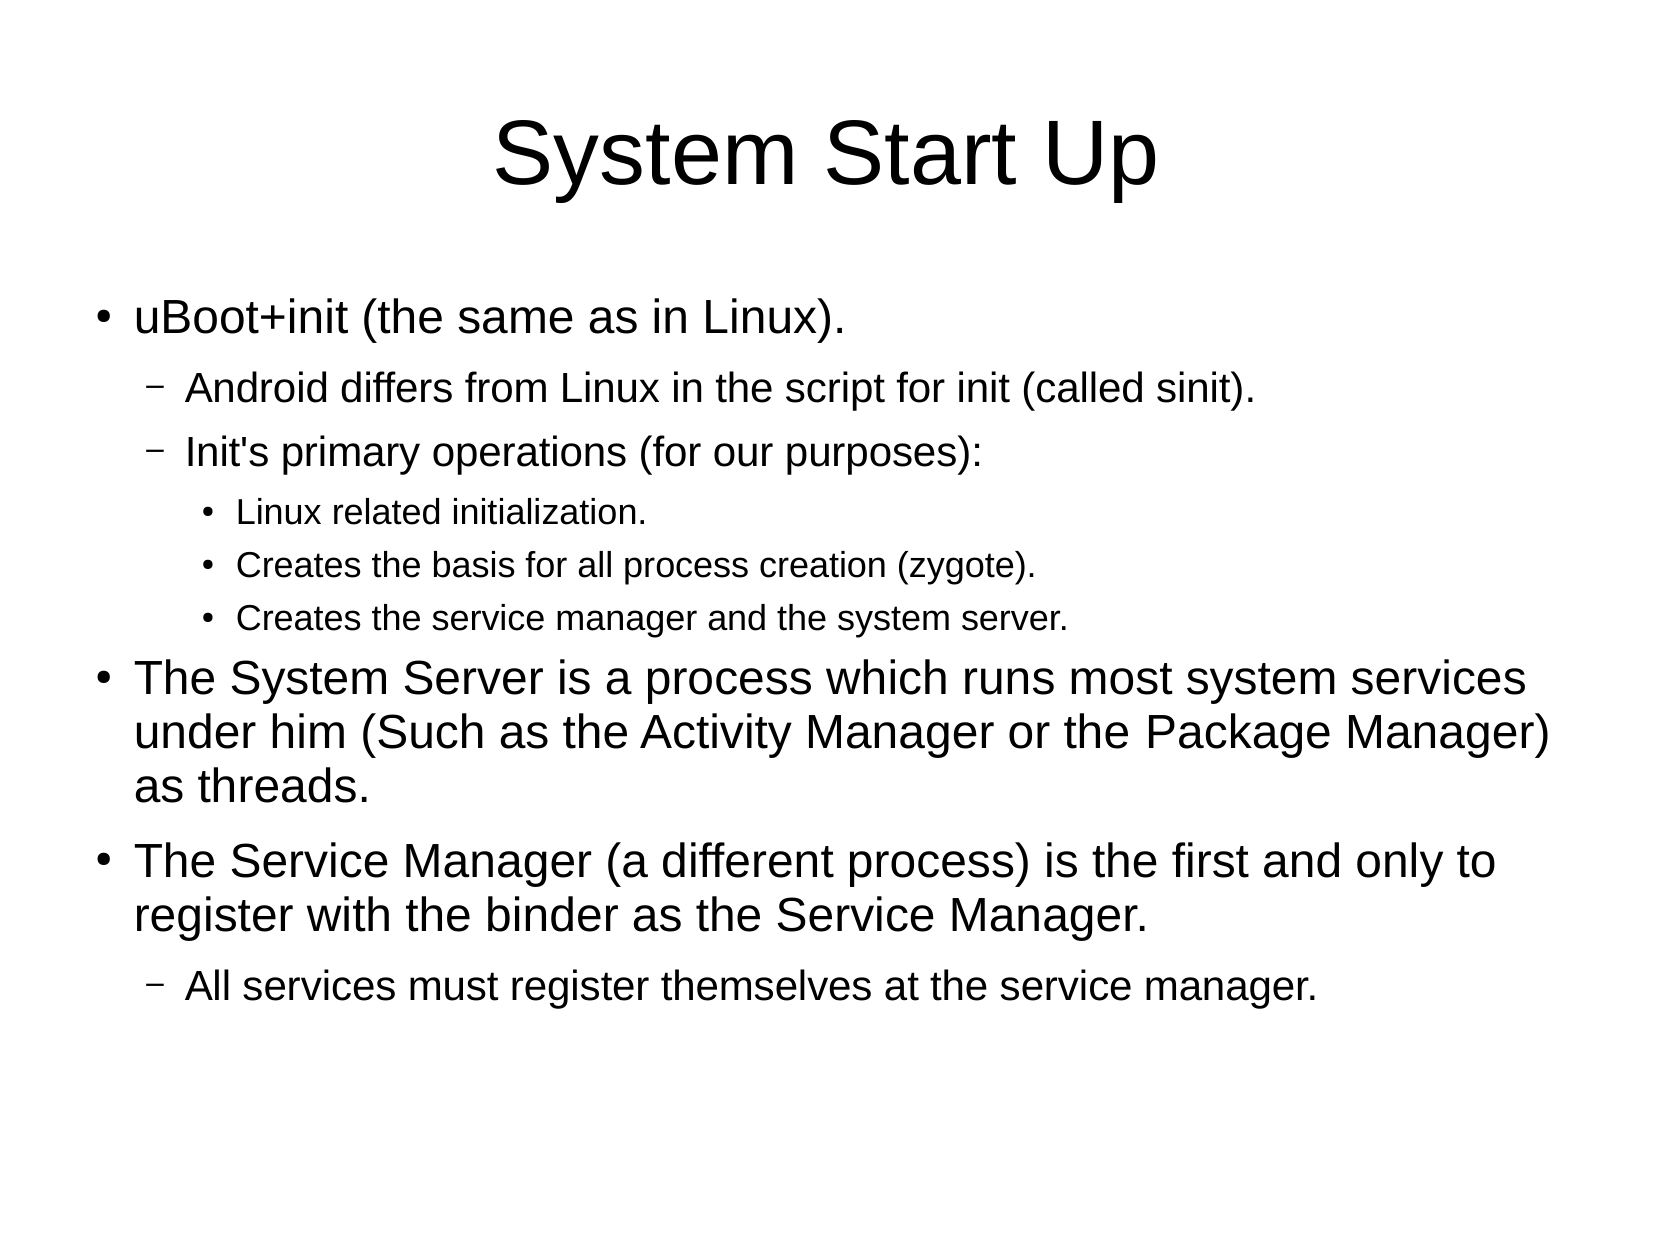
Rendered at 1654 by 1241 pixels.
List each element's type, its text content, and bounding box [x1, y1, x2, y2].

title System Start Up [82, 49, 1571, 257]
list uBoot+init (the same as in Linux). Android differs from Linux in the script for init (called sinit). Init's primary operations (for our purposes): Linux related initialization. Creates the basis for all process creation (zygote). Creates the service manager and the system server. The System Server is a process which runs most system services under him (Such as the Activity Manager or the Package Manager) as threads. The Service Manager (a different process) is the first and only to register with the binder as the Service Manager. All services must register themselves at the service manager. [82, 290, 1571, 1010]
